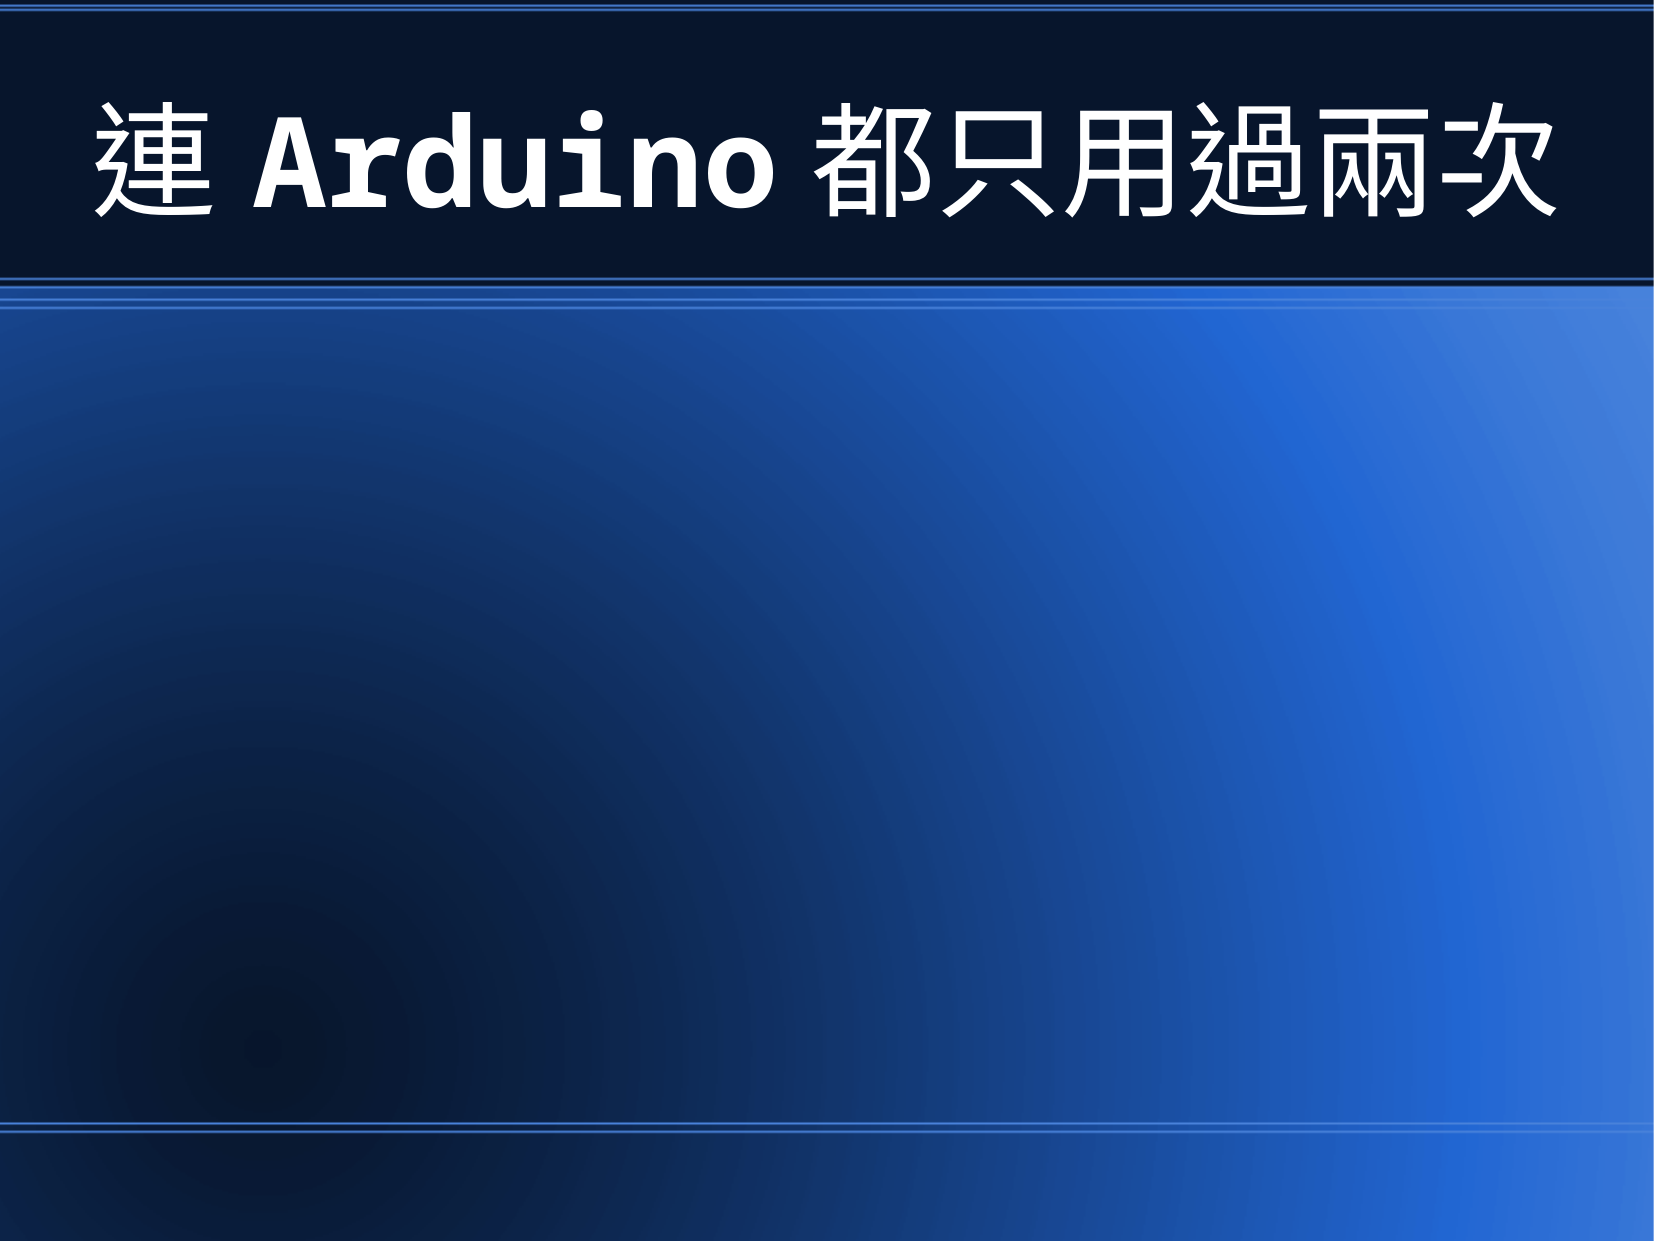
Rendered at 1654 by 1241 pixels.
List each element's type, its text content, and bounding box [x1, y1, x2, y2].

picture [0, 0, 1654, 1241]
title 連Arduino都只用過兩次 [82, 49, 1571, 257]
